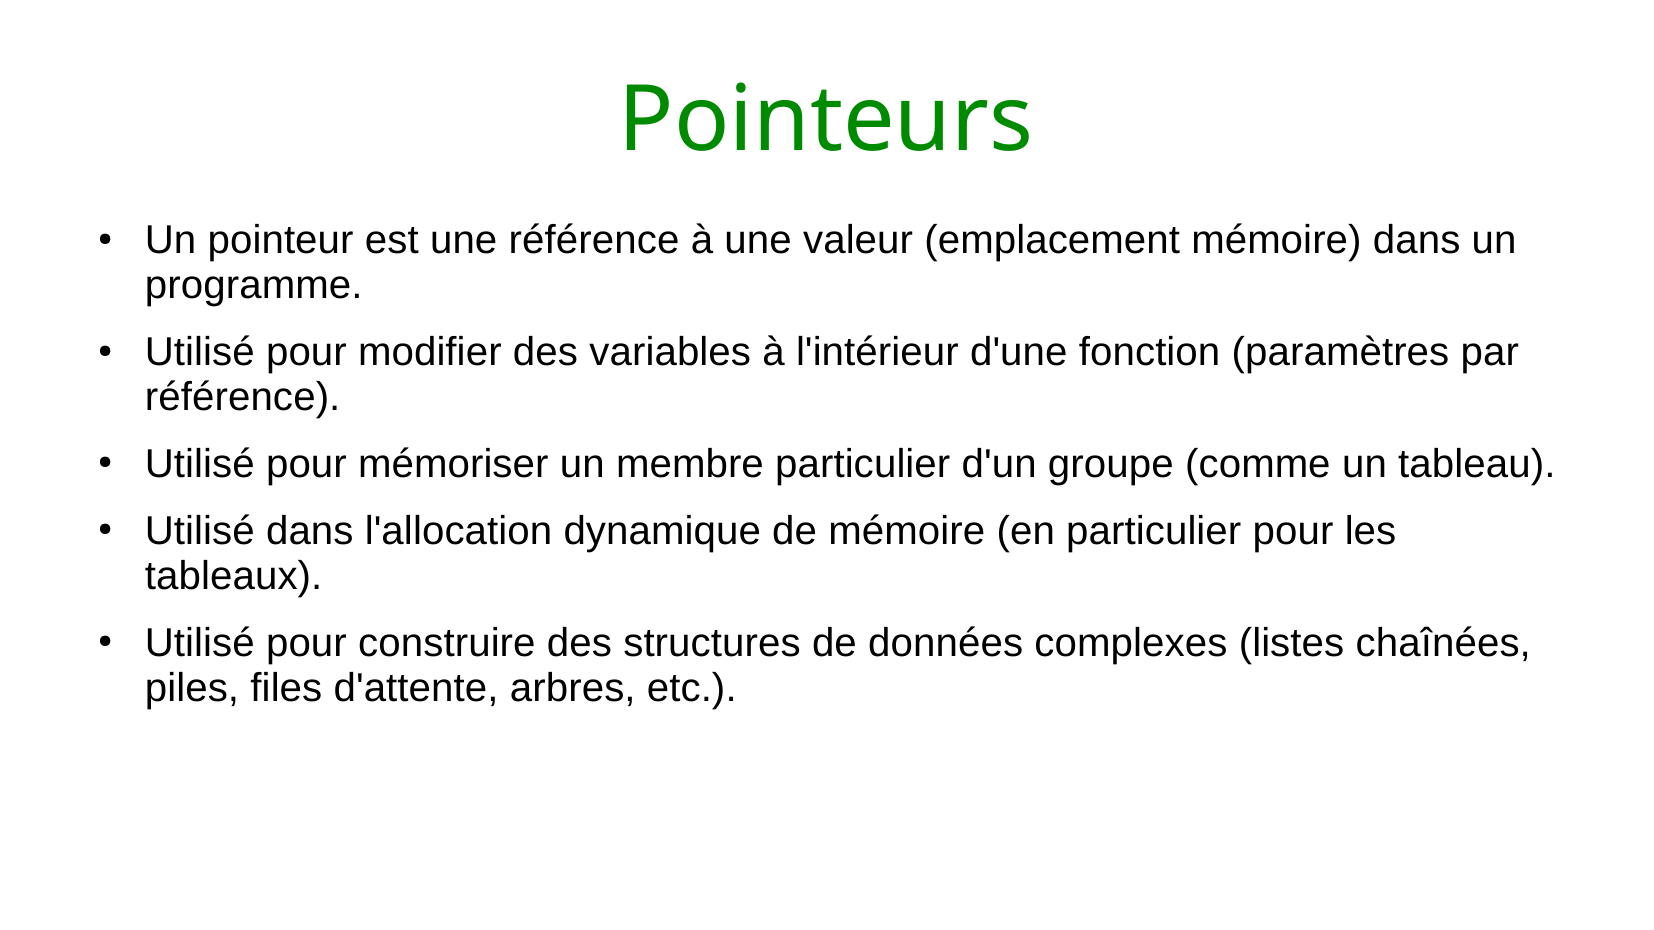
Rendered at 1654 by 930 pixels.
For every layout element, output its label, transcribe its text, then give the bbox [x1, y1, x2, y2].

list Un pointeur est une référence à une valeur (emplacement mémoire) dans un programme. Utilisé pour modifier des variables à l'intérieur d'une fonction (paramètres par référence). Utilisé pour mémoriser un membre particulier d'un groupe (comme un tableau). Utilisé dans l'allocation dynamique de mémoire (en particulier pour les tableaux). Utilisé pour construire des structures de données complexes (listes chaînées, piles, files d'attente, arbres, etc.). [82, 217, 1571, 757]
title Pointeurs [82, 37, 1571, 193]
